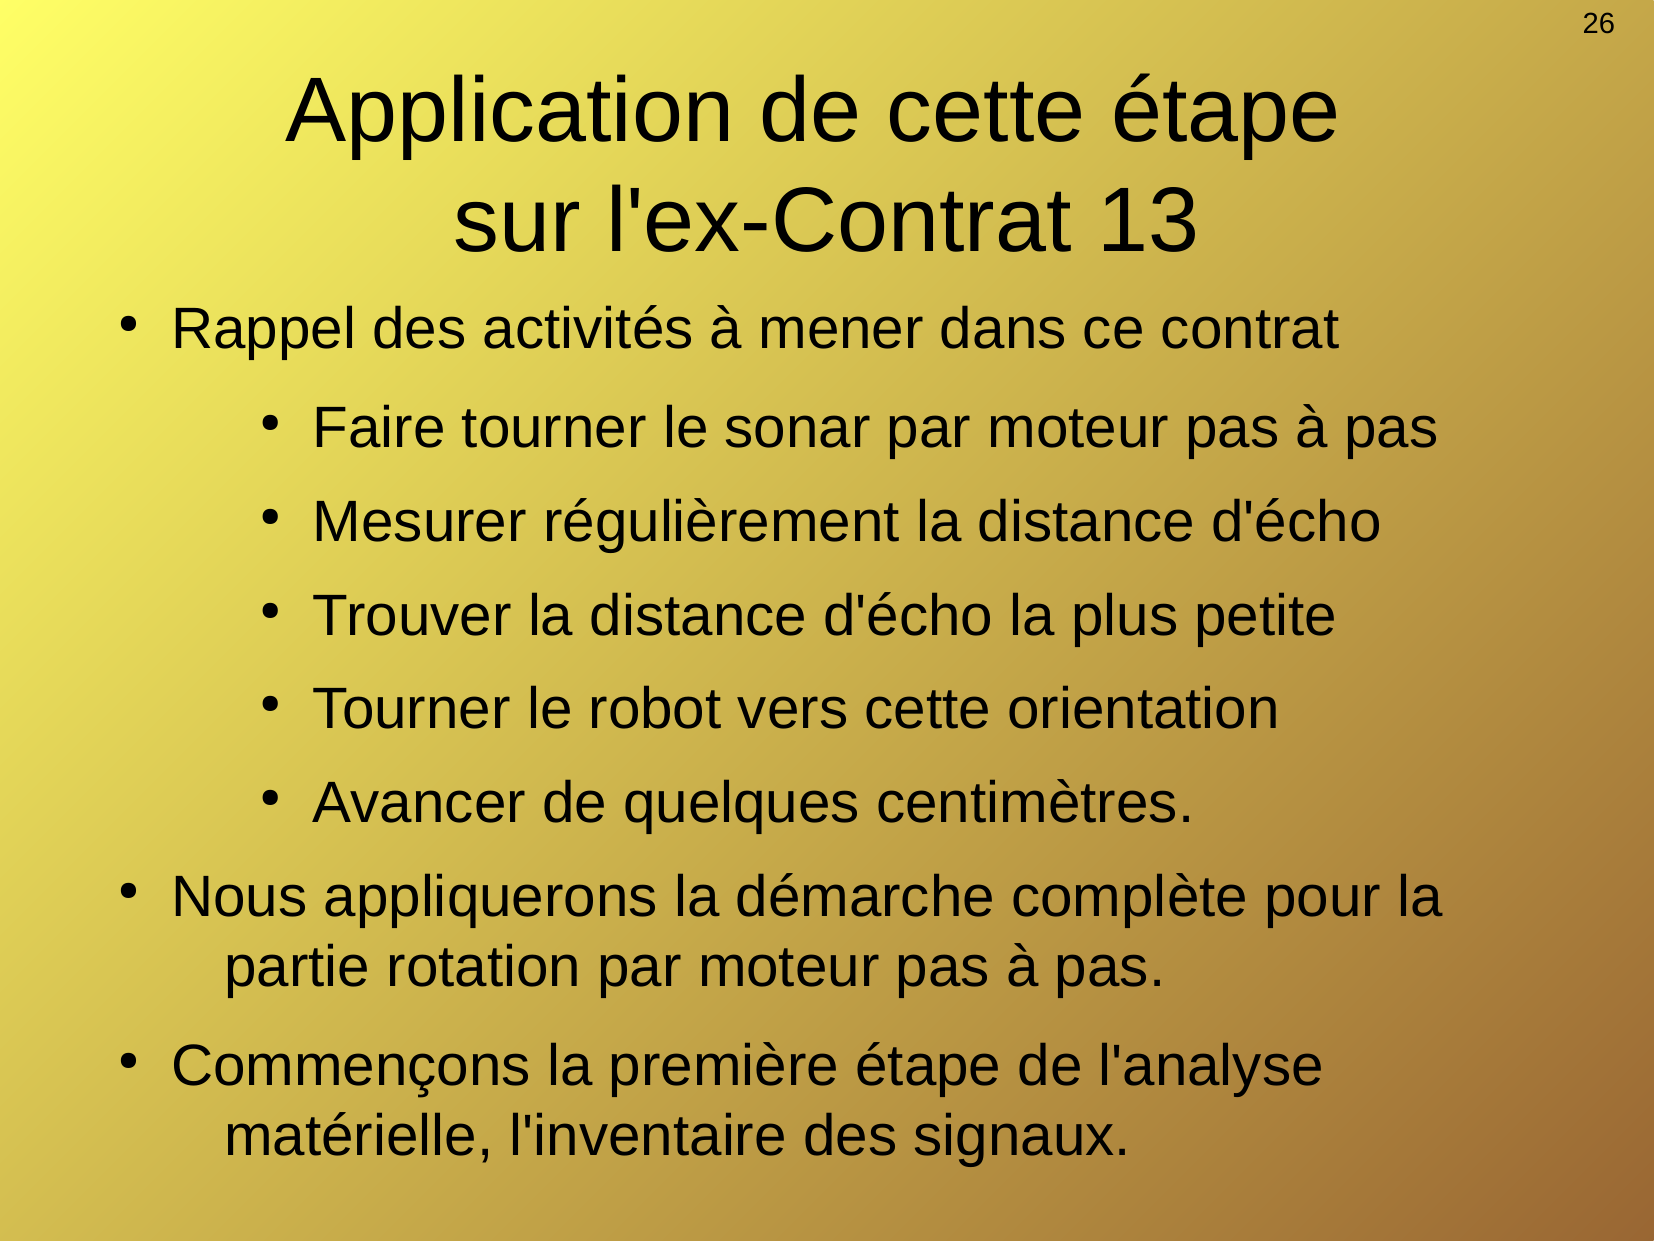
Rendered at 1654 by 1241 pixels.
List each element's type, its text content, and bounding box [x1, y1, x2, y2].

title Application de cette étape sur l'ex-Contrat 13 [82, 49, 1571, 257]
text_box <numéro> [1567, 0, 1654, 48]
list Rappel des activités à mener dans ce contrat Faire tourner le sonar par moteur pas à pas Mesurer régulièrement la distance d'écho Trouver la distance d'écho la plus petite Tourner le robot vers cette orientation Avancer de quelques centimètres. Nous appliquerons la démarche complète pour la partie rotation par moteur pas à pas. Commençons la première étape de l'analyse matérielle, l'inventaire des signaux. [82, 290, 1571, 1166]
